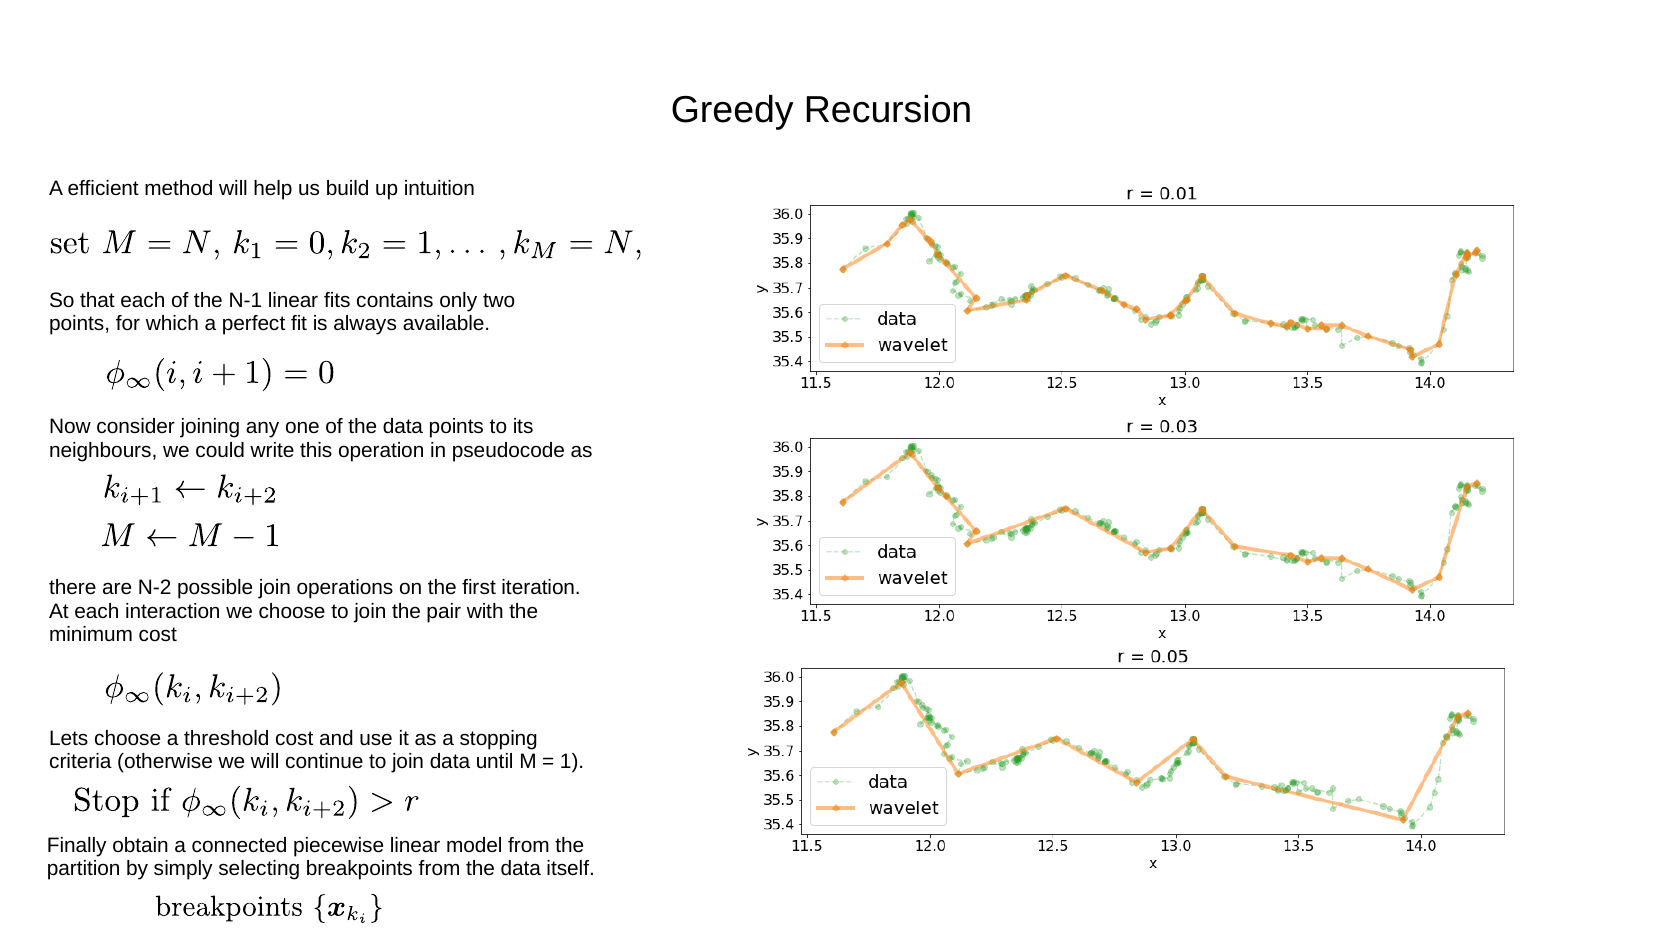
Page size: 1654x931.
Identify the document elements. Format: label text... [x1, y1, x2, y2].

title Greedy Recursion [82, 45, 1571, 173]
picture [100, 523, 279, 547]
text_box A efficient method will help us build up intuition [34, 168, 590, 231]
picture [49, 230, 641, 260]
text_box Lets choose a threshold cost and use it as a stopping criteria (otherwise we will continue to join data until M = 1). [34, 718, 617, 804]
picture [73, 785, 419, 819]
picture [102, 474, 275, 506]
text_box Now consider joining any one of the data points to its neighbours, we could write this operation in pseudocode as [34, 407, 617, 493]
picture [103, 356, 335, 393]
text_box there are N-2 possible join operations on the first iteration. At each interaction we choose to join the pair with the minimum cost [34, 568, 617, 654]
text_box Finally obtain a connected piecewise linear model from the partition by simply selecting breakpoints from the data itself. [32, 825, 615, 911]
picture [736, 125, 1523, 913]
picture [102, 671, 281, 707]
picture [153, 892, 383, 925]
text_box So that each of the N-1 linear fits contains only two points, for which a perfect fit is always available. [34, 281, 590, 343]
